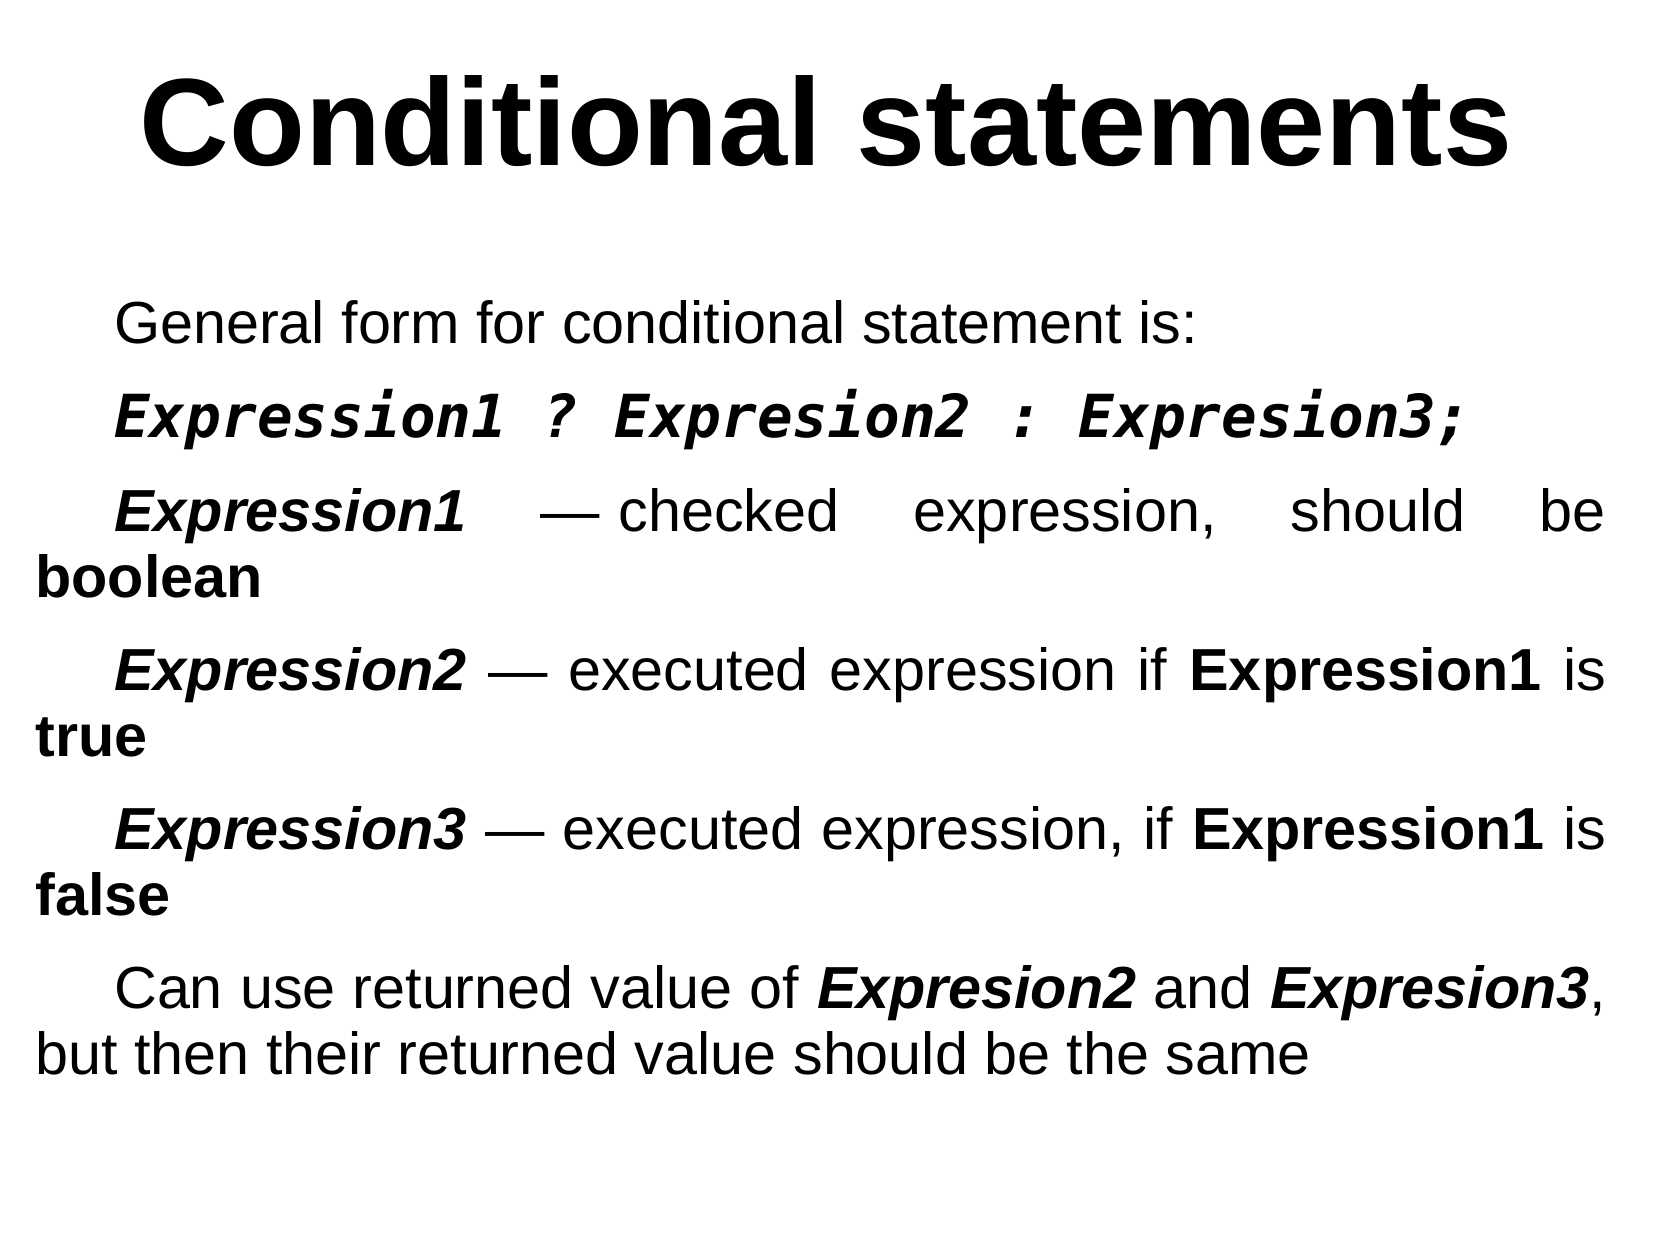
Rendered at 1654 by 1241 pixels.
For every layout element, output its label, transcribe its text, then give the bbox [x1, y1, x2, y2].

title Conditional statements [82, 49, 1571, 196]
list General form for conditional statement is: Expression1 ? Expresion2 : Expresion3; Expression1 — checked expression, should be boolean Expression2 — executed expression if Expression1 is true Expression3 — executed expression, if Expression1 is false Can use returned value of Expresion2 and Expresion3, but then their returned value should be the same [35, 290, 1607, 1146]
